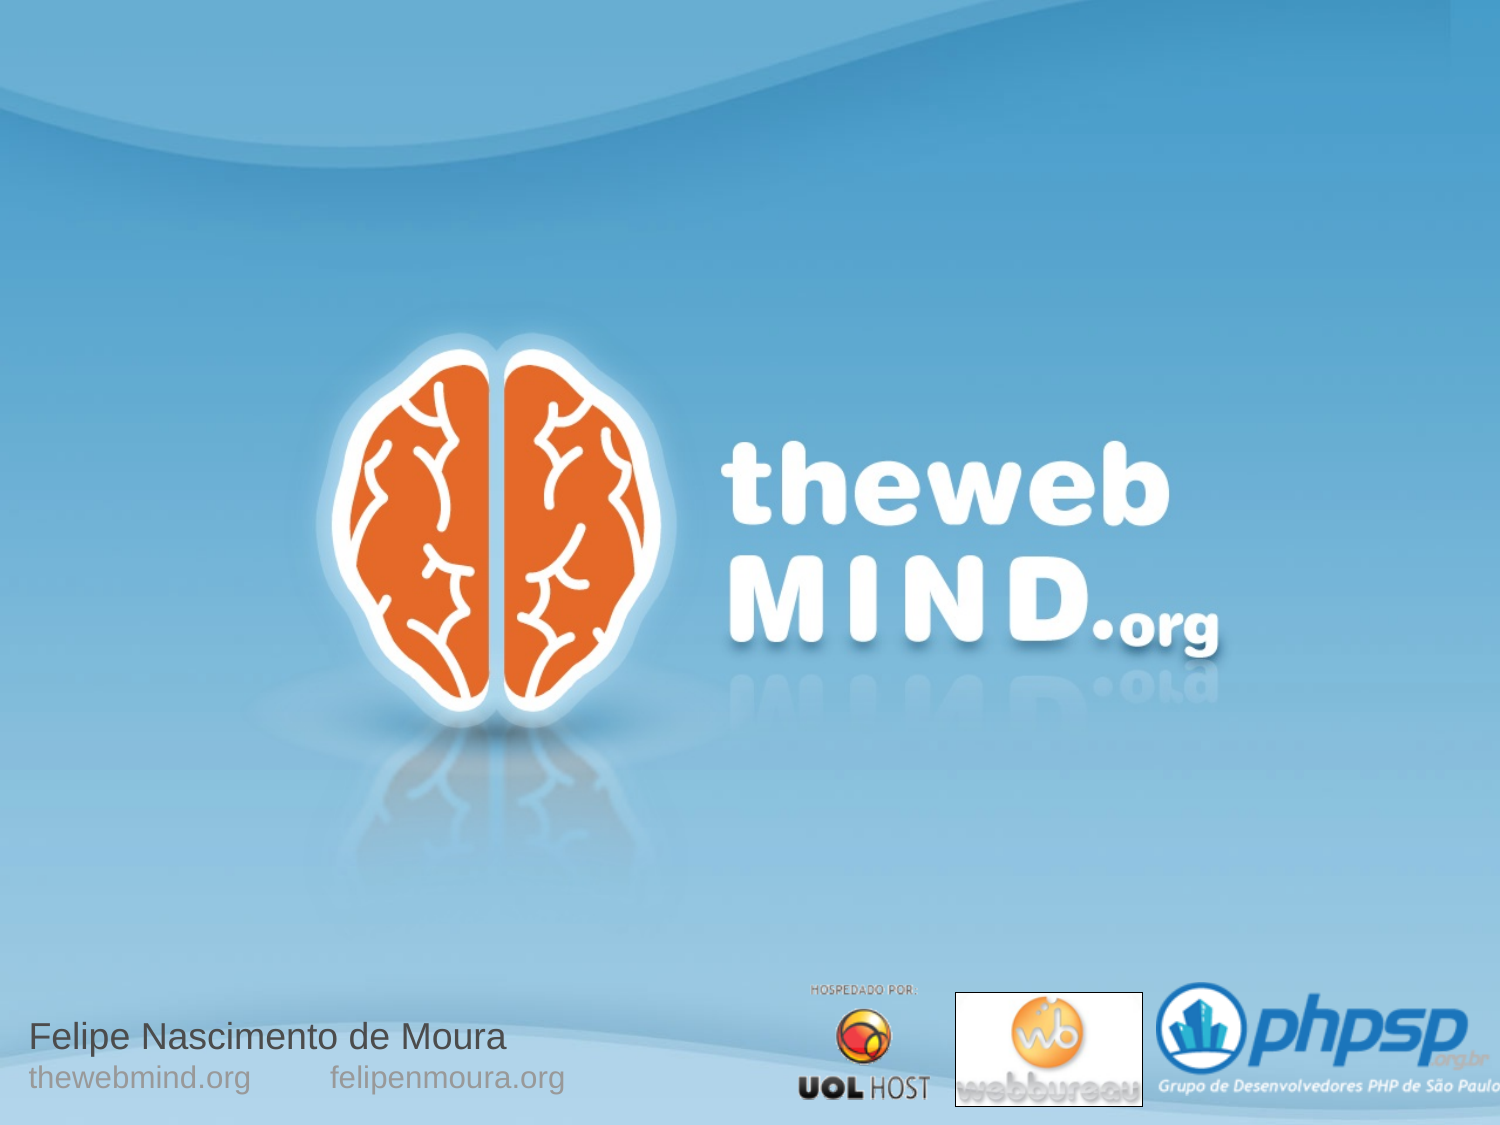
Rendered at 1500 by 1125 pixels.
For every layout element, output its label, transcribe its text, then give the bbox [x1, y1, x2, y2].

text_box Felipe Nascimento de Moura thewebmind.org felipenmoura.org [13, 1004, 582, 1125]
picture [0, 0, 1500, 1125]
